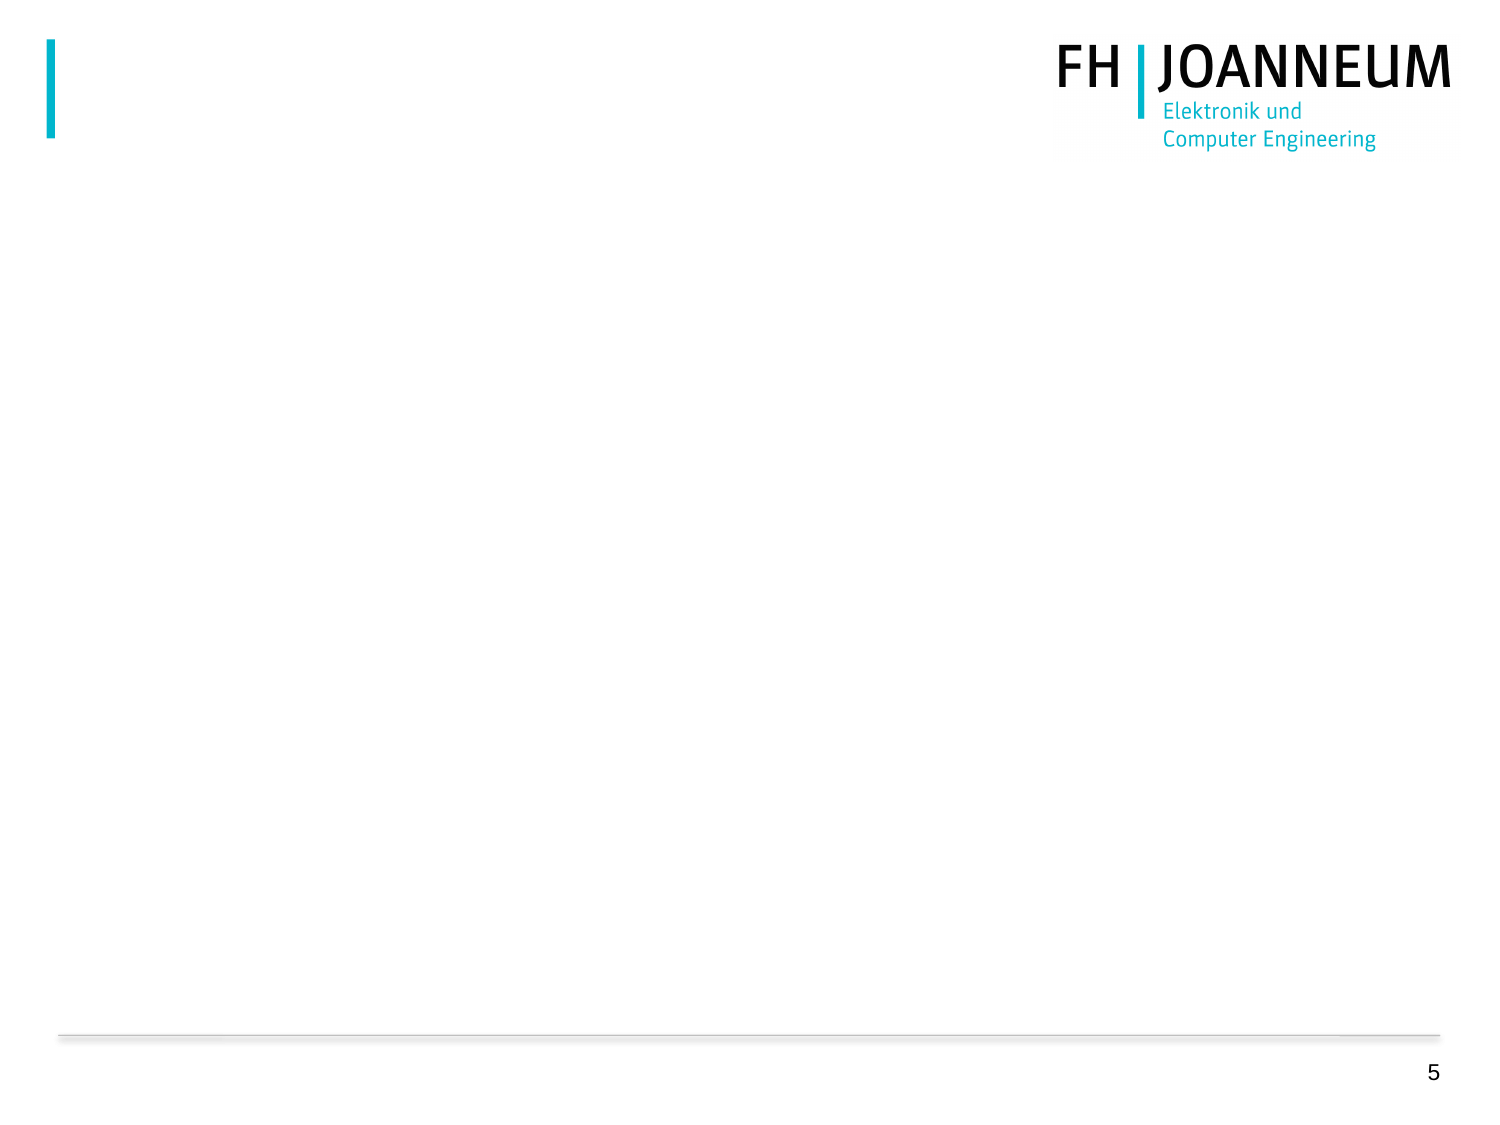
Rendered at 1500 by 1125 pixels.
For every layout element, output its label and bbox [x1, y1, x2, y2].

picture [52, 37, 57, 140]
picture [1053, 34, 1461, 162]
